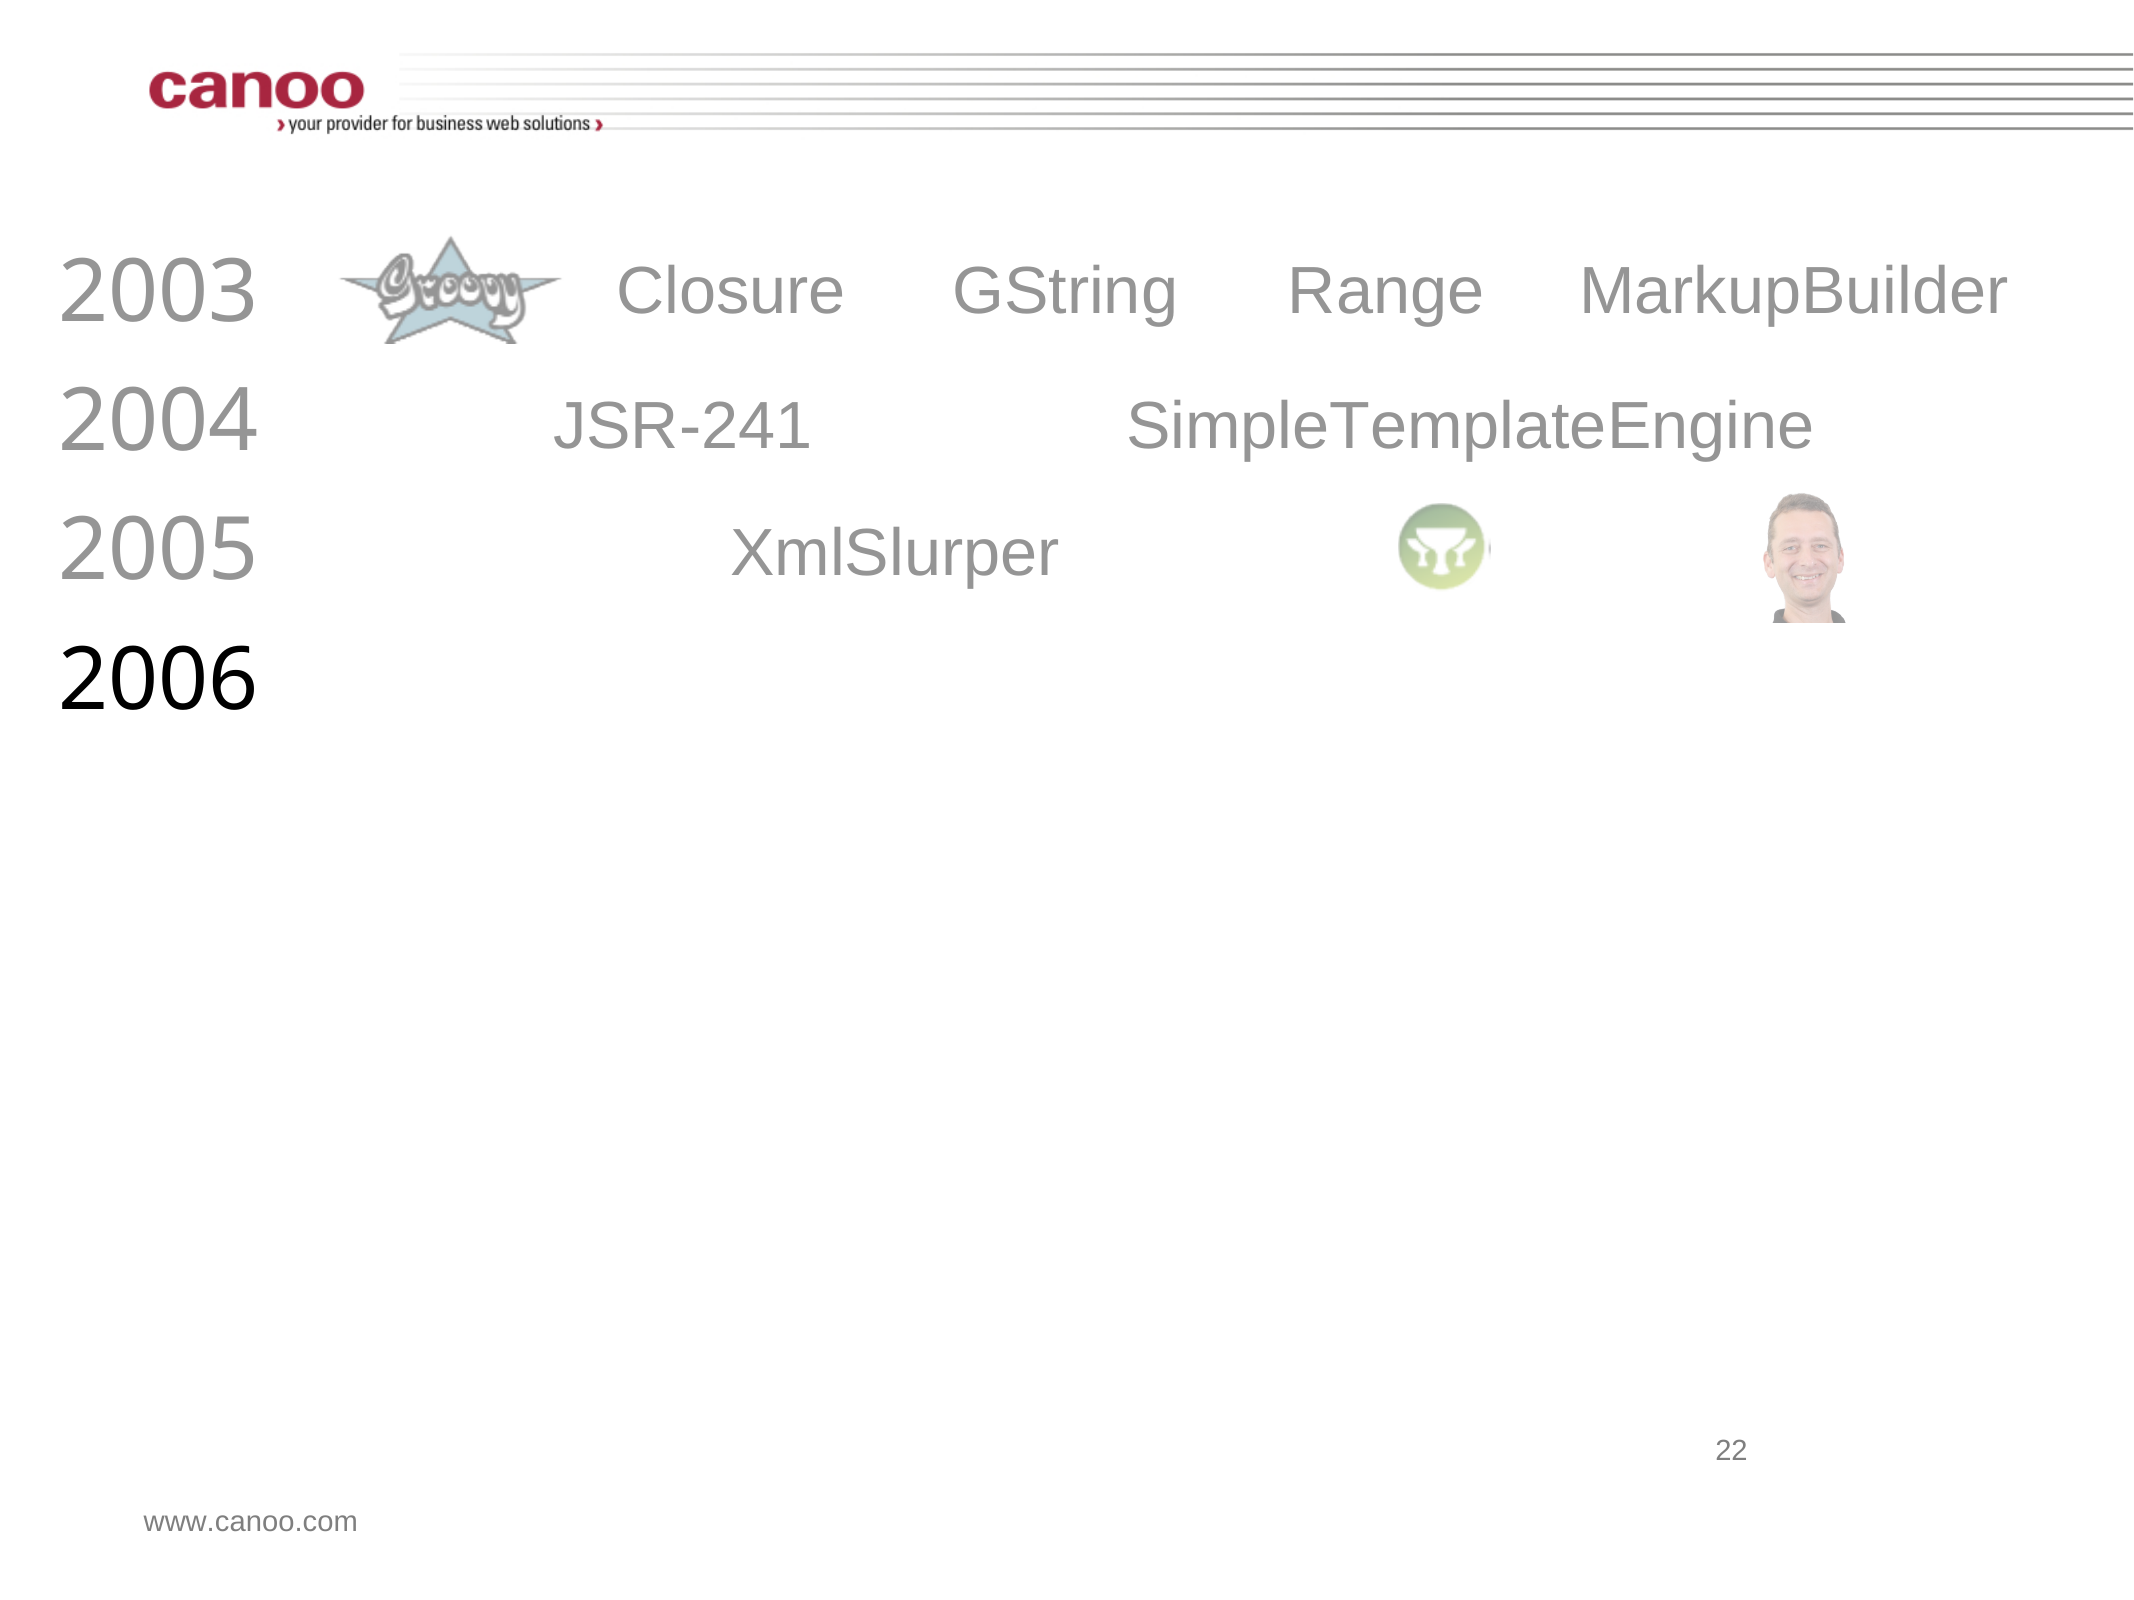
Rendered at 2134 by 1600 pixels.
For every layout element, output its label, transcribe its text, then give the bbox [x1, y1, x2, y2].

text_box 2006 [43, 638, 297, 734]
text_box <number> [1705, 1423, 1758, 1474]
picture [37, 225, 2101, 638]
picture [0, 21, 2134, 188]
